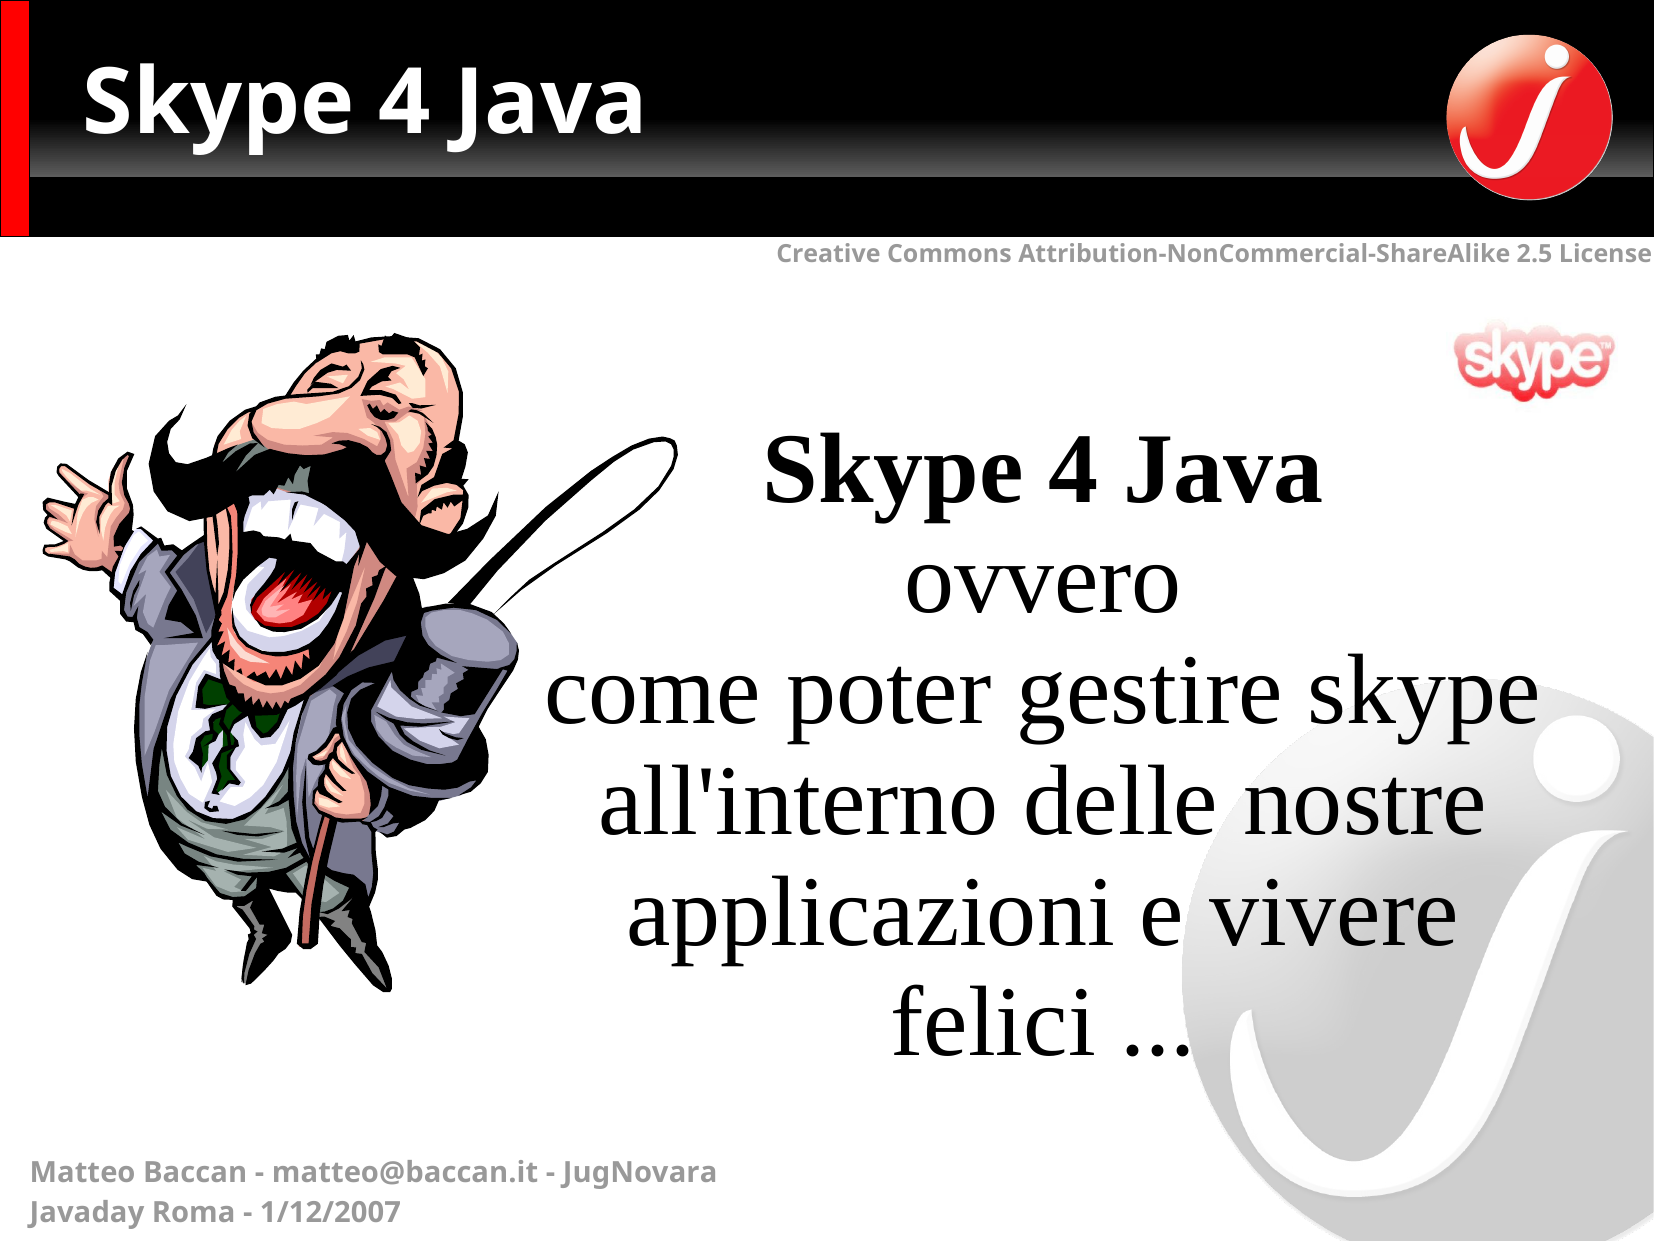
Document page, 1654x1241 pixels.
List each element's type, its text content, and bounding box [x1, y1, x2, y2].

picture [1181, 679, 1654, 1241]
picture [35, 324, 688, 1003]
title Skype 4 Java [82, 43, 1571, 154]
picture [1434, 28, 1625, 207]
picture [1446, 265, 1625, 473]
text_box Skype 4 Java ovvero come poter gestire skype all'interno delle nostre applicazioni e vivere felici ... [521, 405, 1565, 1086]
text_box [627, 219, 1188, 291]
